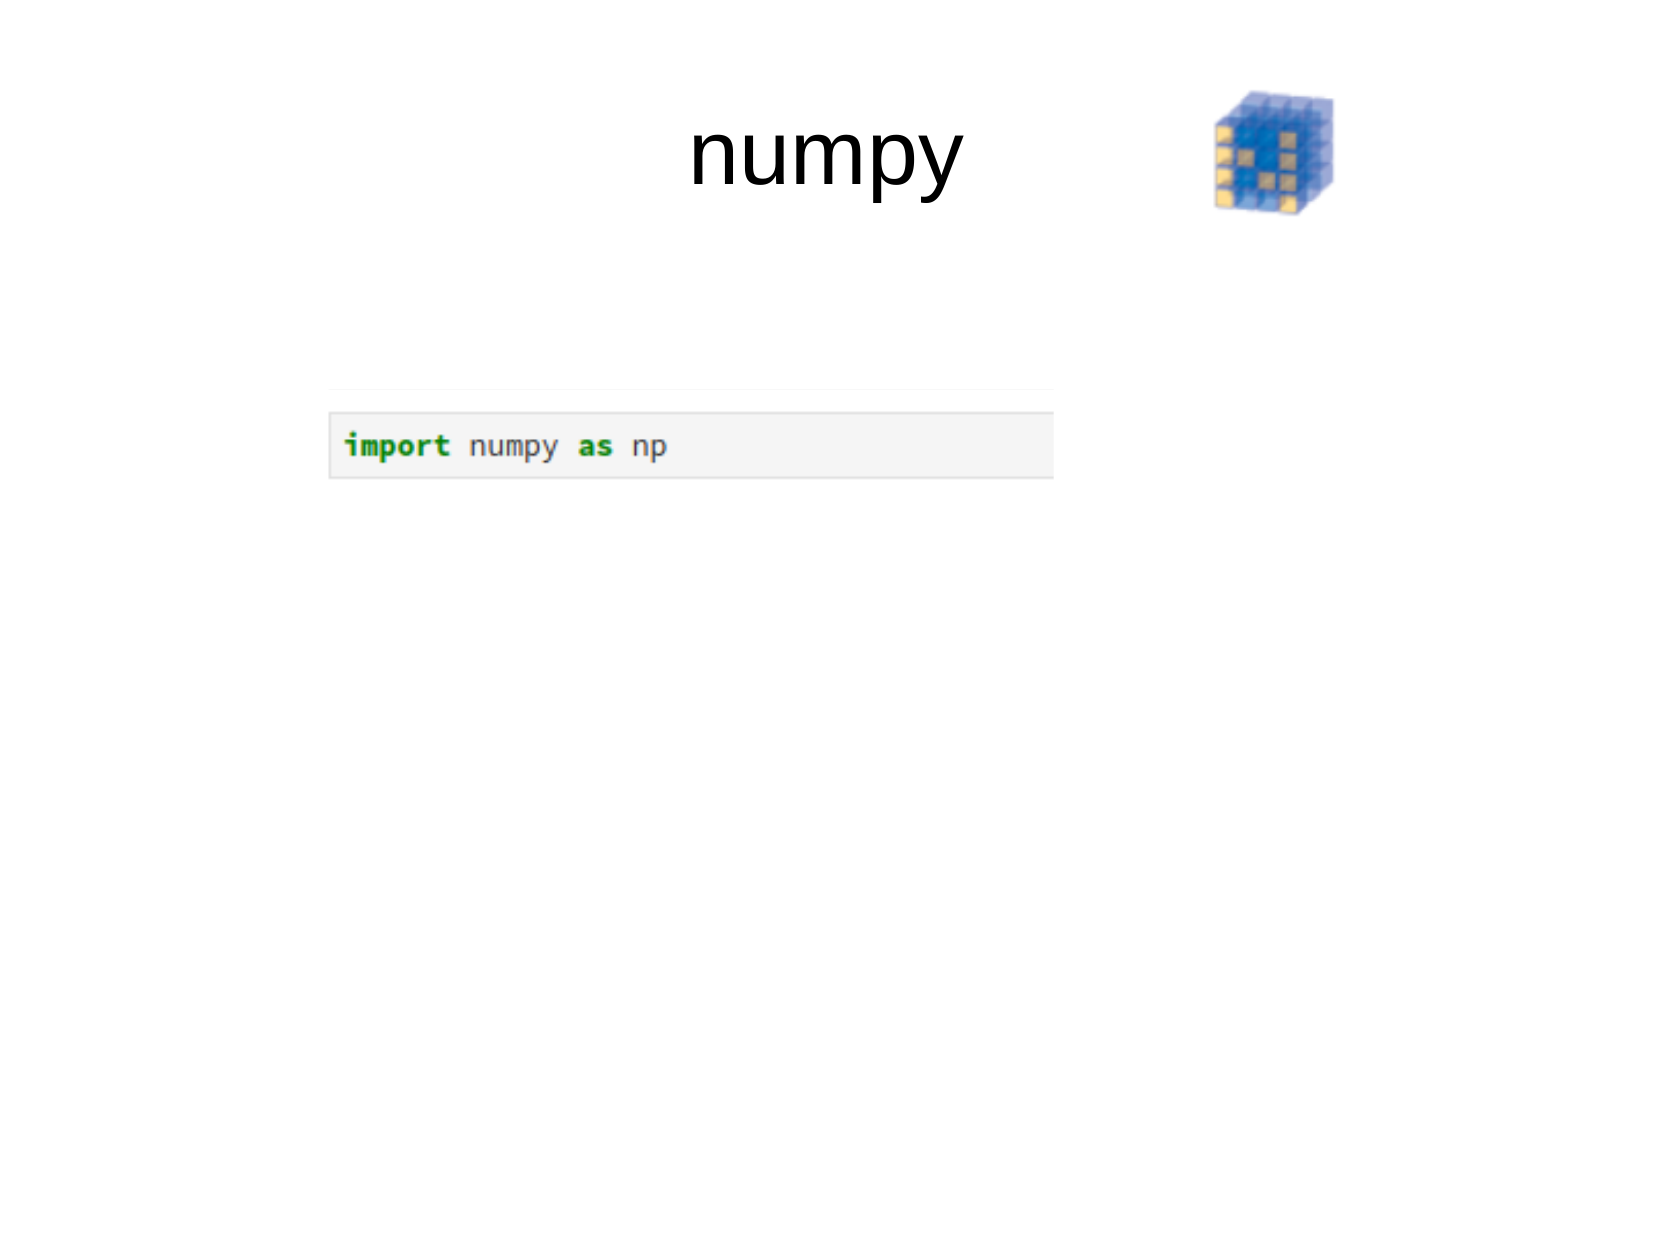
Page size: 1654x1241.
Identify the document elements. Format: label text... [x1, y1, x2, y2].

title numpy [82, 49, 1571, 257]
picture [318, 389, 1054, 485]
picture [1169, 62, 1359, 237]
